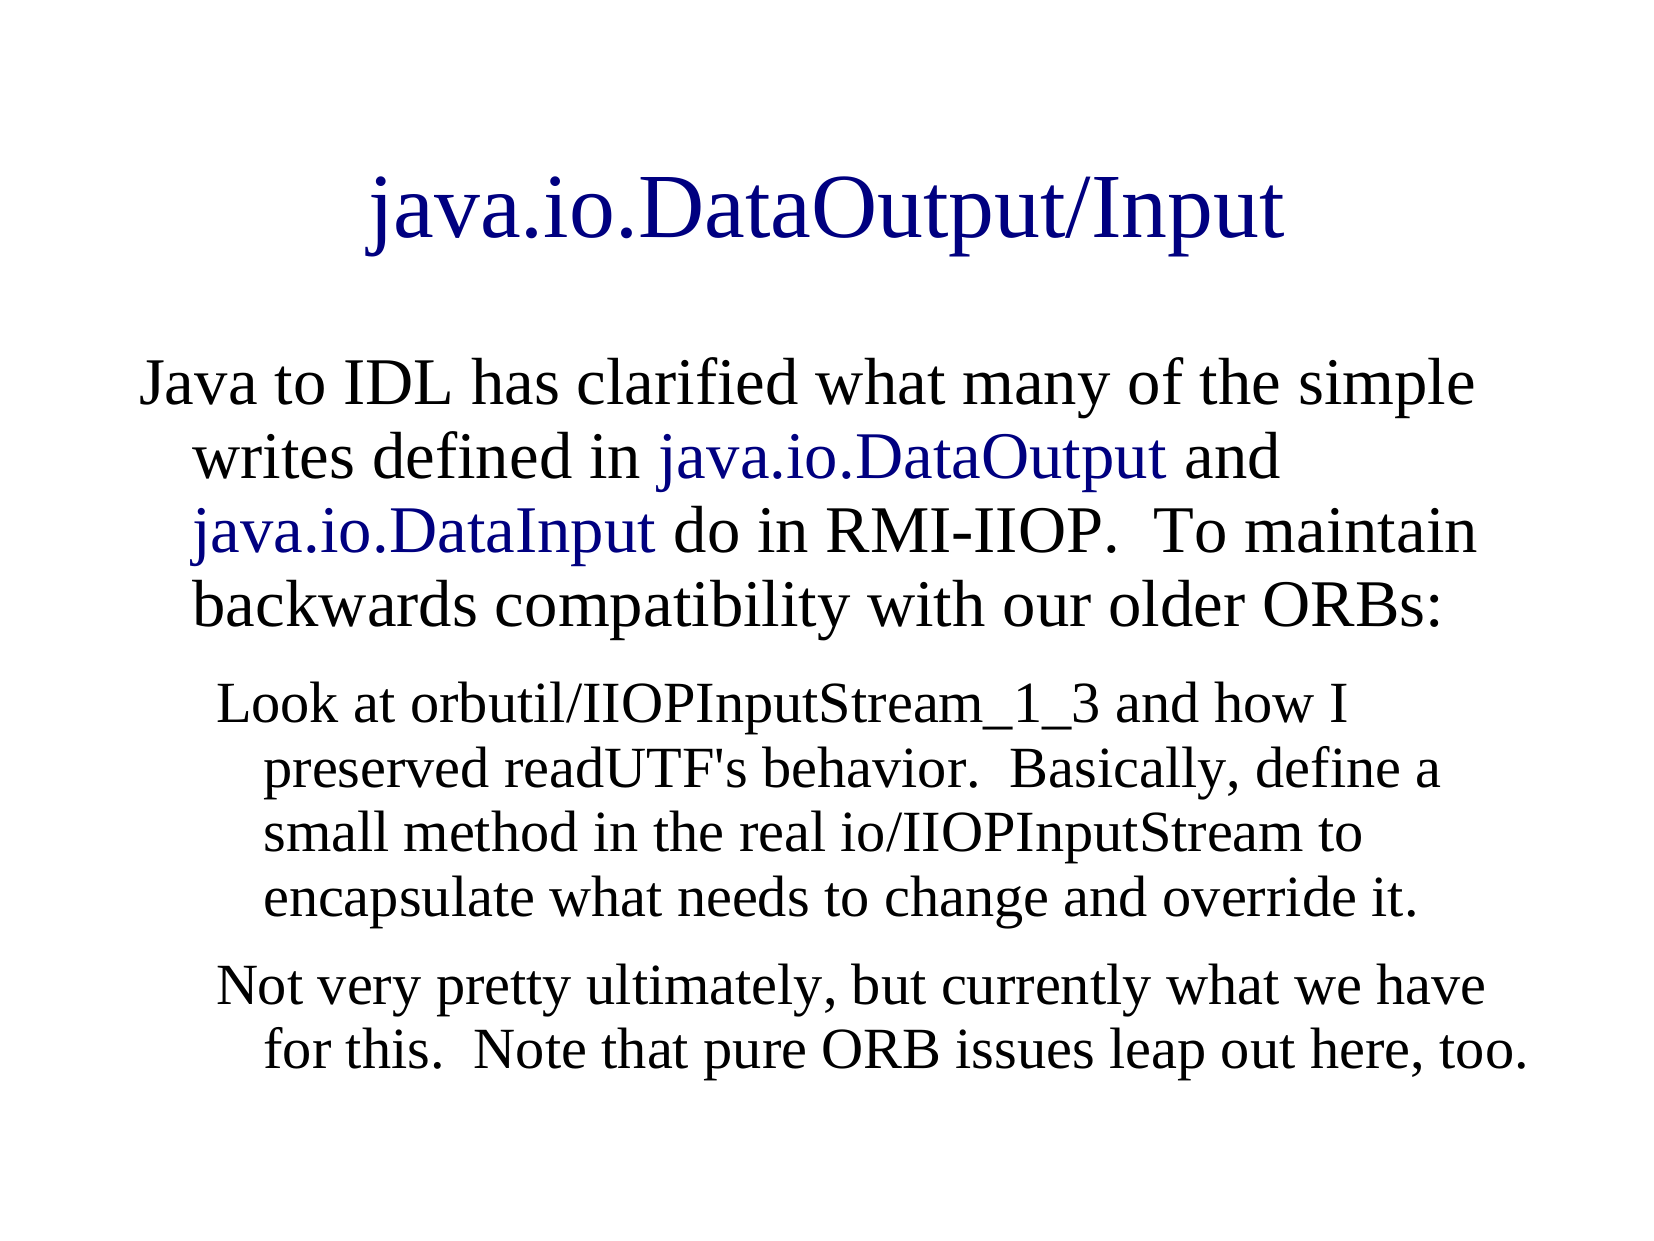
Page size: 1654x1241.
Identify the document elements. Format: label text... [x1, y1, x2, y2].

list Java to IDL has clarified what many of the simple writes defined in java.io.DataOutput and java.io.DataInput do in RMI-IIOP. To maintain backwards compatibility with our older ORBs: Look at orbutil/IIOPInputStream_1_3 and how I preserved readUTF's behavior. Basically, define a small method in the real io/IIOPInputStream to encapsulate what needs to change and override it. Not very pretty ultimately, but currently what we have for this. Note that pure ORB issues leap out here, too. [121, 344, 1534, 1215]
title java.io.DataOutput/Input [121, 102, 1534, 311]
